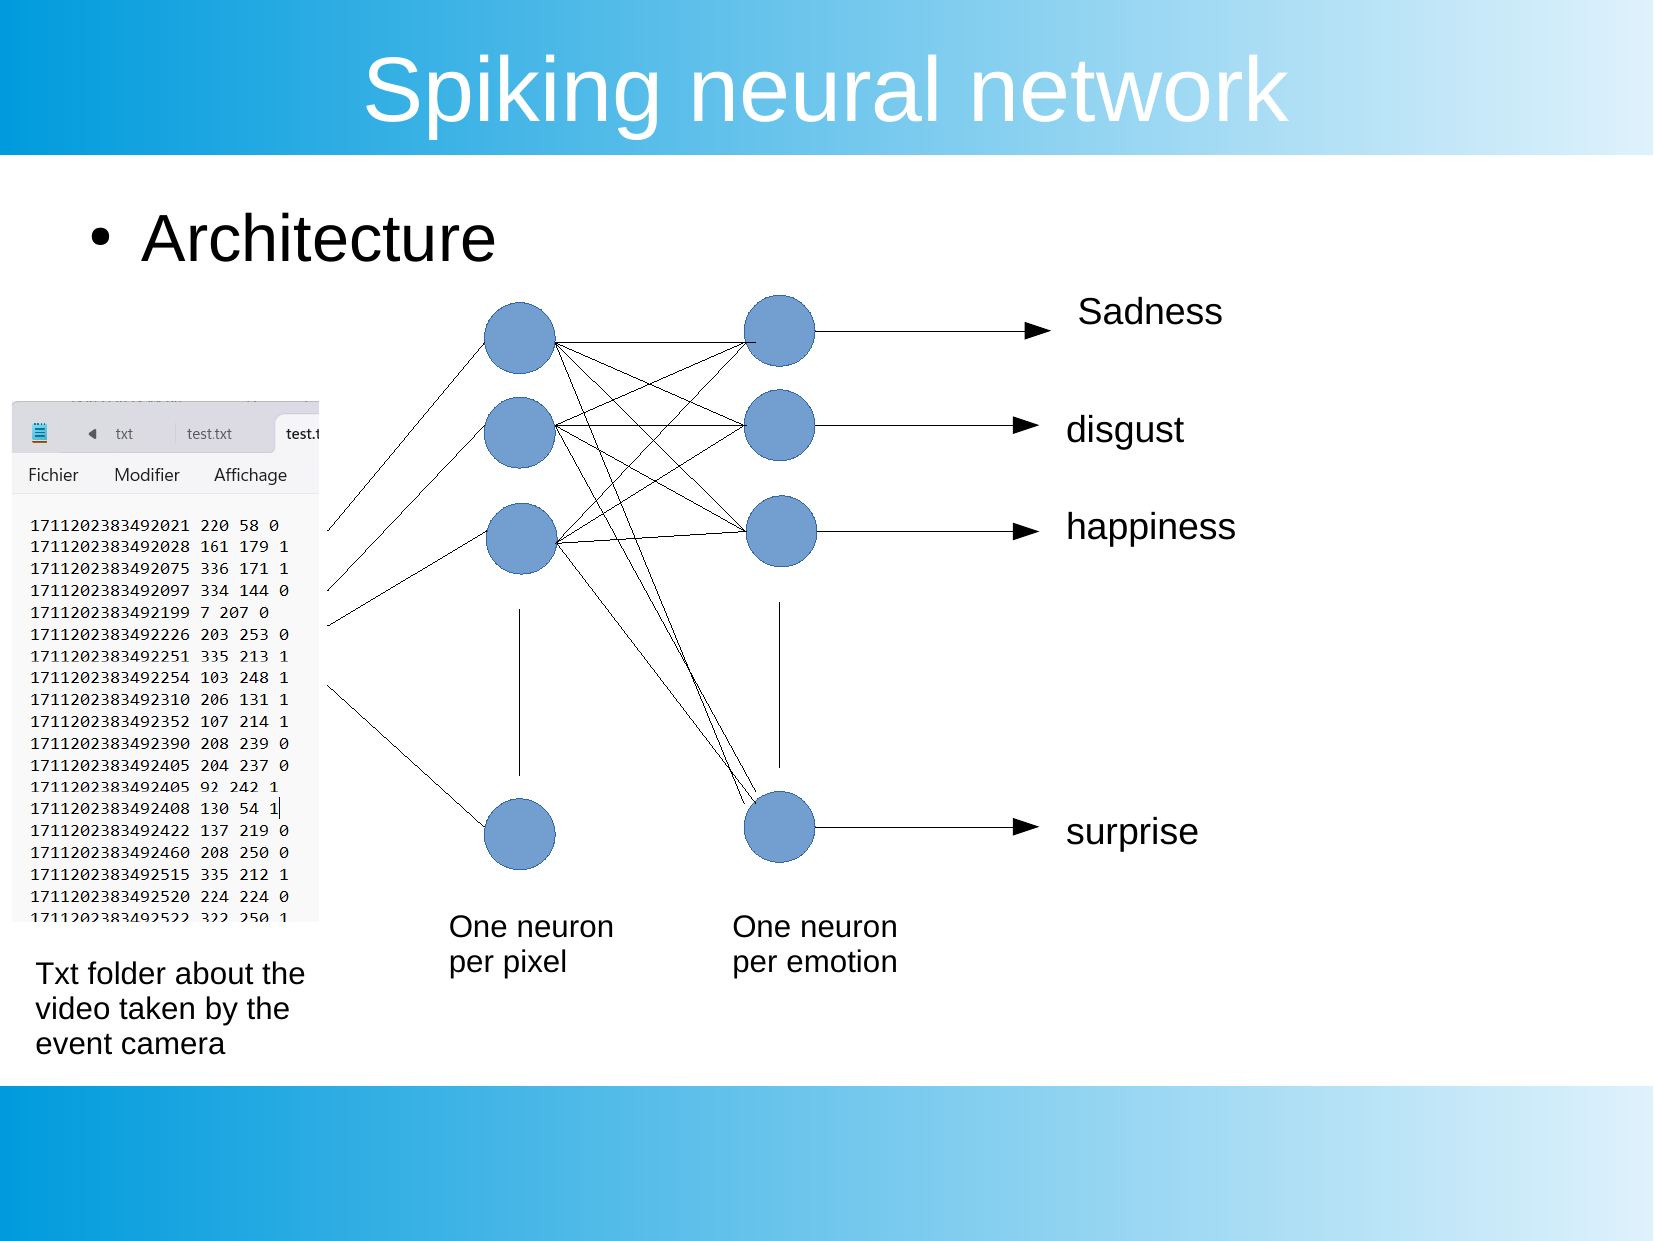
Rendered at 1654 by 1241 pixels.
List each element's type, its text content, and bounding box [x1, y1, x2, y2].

text_box [486, 503, 558, 575]
text_box happiness [1051, 498, 1430, 556]
text_box [744, 389, 816, 461]
text_box [484, 798, 556, 870]
list One neuron per pixel [377, 909, 638, 993]
text_box [744, 791, 816, 863]
text_box [746, 495, 817, 567]
text_box [484, 302, 556, 374]
title Spiking neural network [82, 37, 1571, 142]
list Architecture [70, 200, 1560, 319]
text_box Sadness [1062, 283, 1441, 341]
picture [11, 401, 319, 923]
text_box disgust [1051, 401, 1430, 459]
list One neuron per emotion [661, 909, 922, 993]
text_box surprise [1051, 803, 1430, 860]
text_box [744, 295, 816, 367]
text_box [484, 397, 556, 469]
list Txt folder about the video taken by the event camera [0, 956, 348, 1040]
